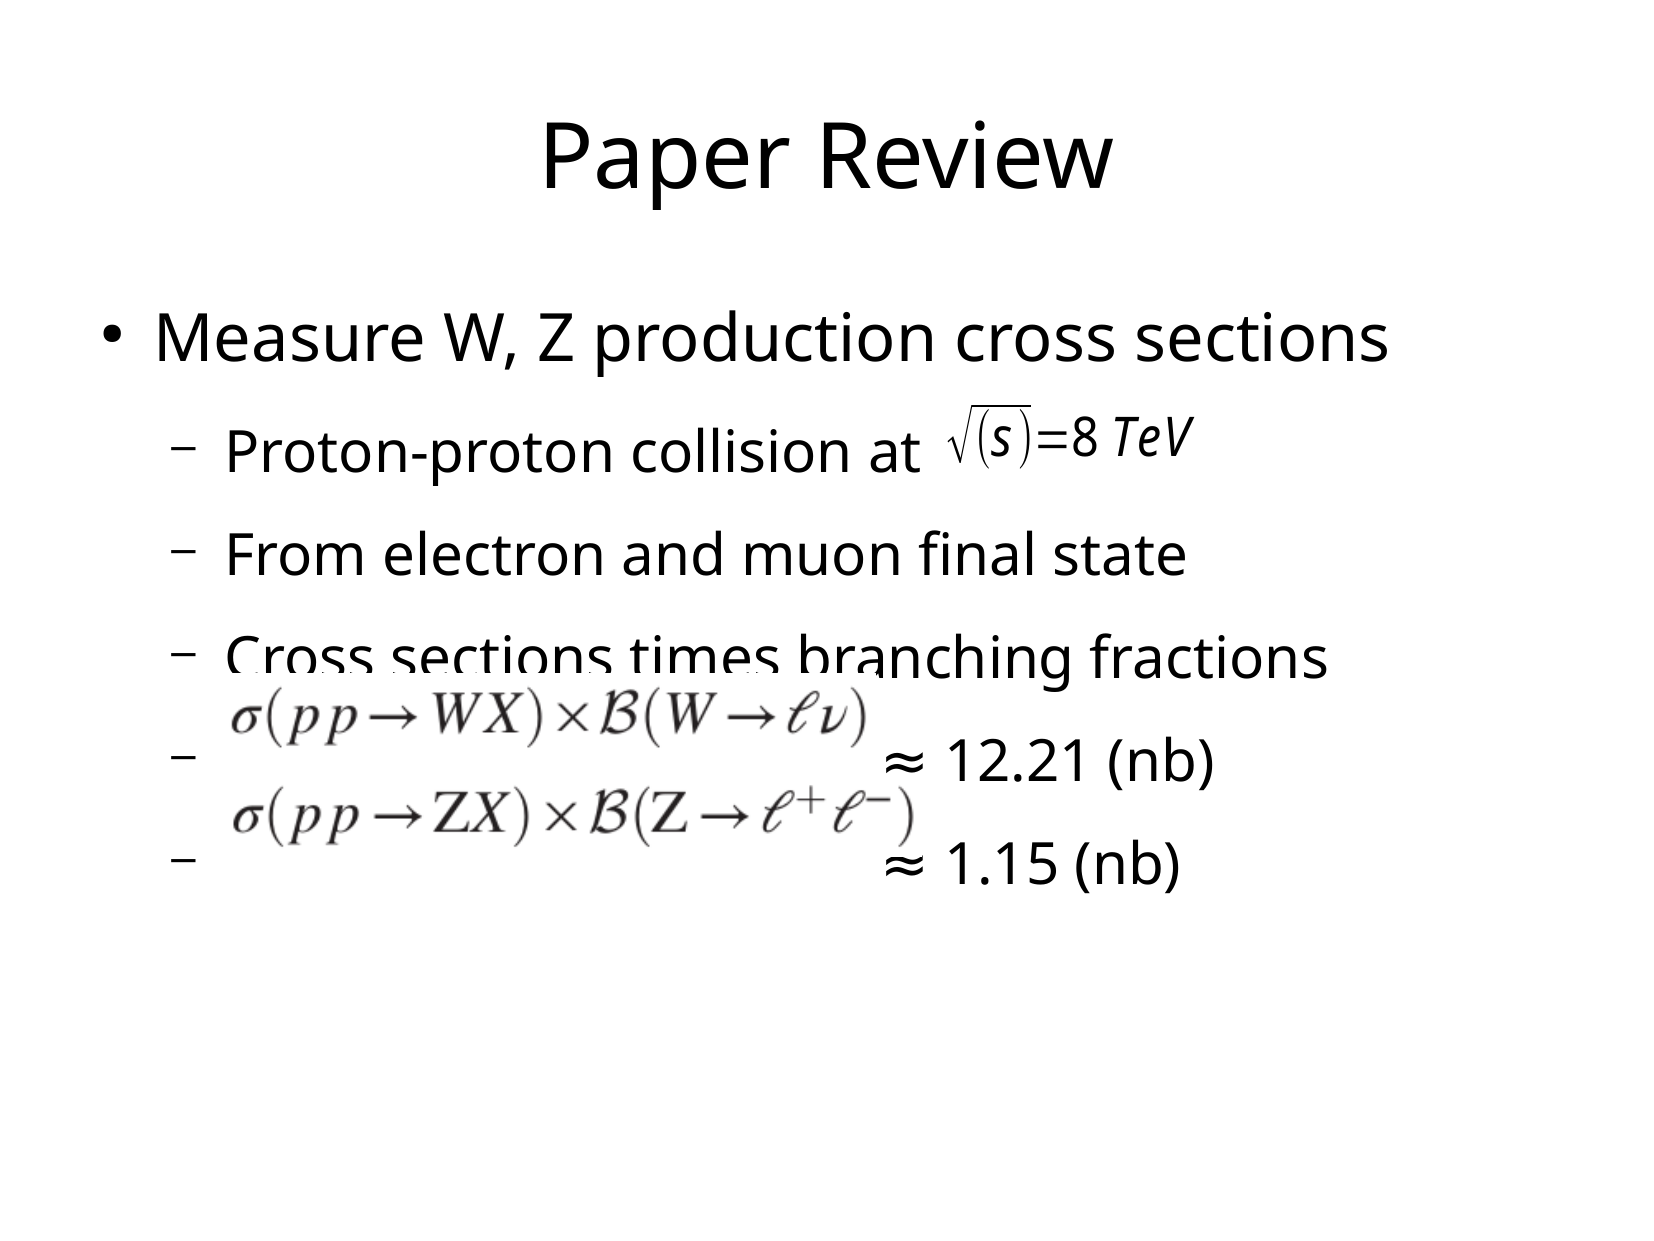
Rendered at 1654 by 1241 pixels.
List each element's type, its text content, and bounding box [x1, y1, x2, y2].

list Measure W, Z production cross sections Proton-proton collision at From electron and muon final state Cross sections times branching fractions ≈ 12.21 (nb) ≈ 1.15 (nb) [82, 290, 1571, 1010]
picture [219, 779, 922, 857]
chart [933, 401, 1205, 473]
title Paper Review [82, 49, 1571, 257]
picture [224, 673, 876, 756]
